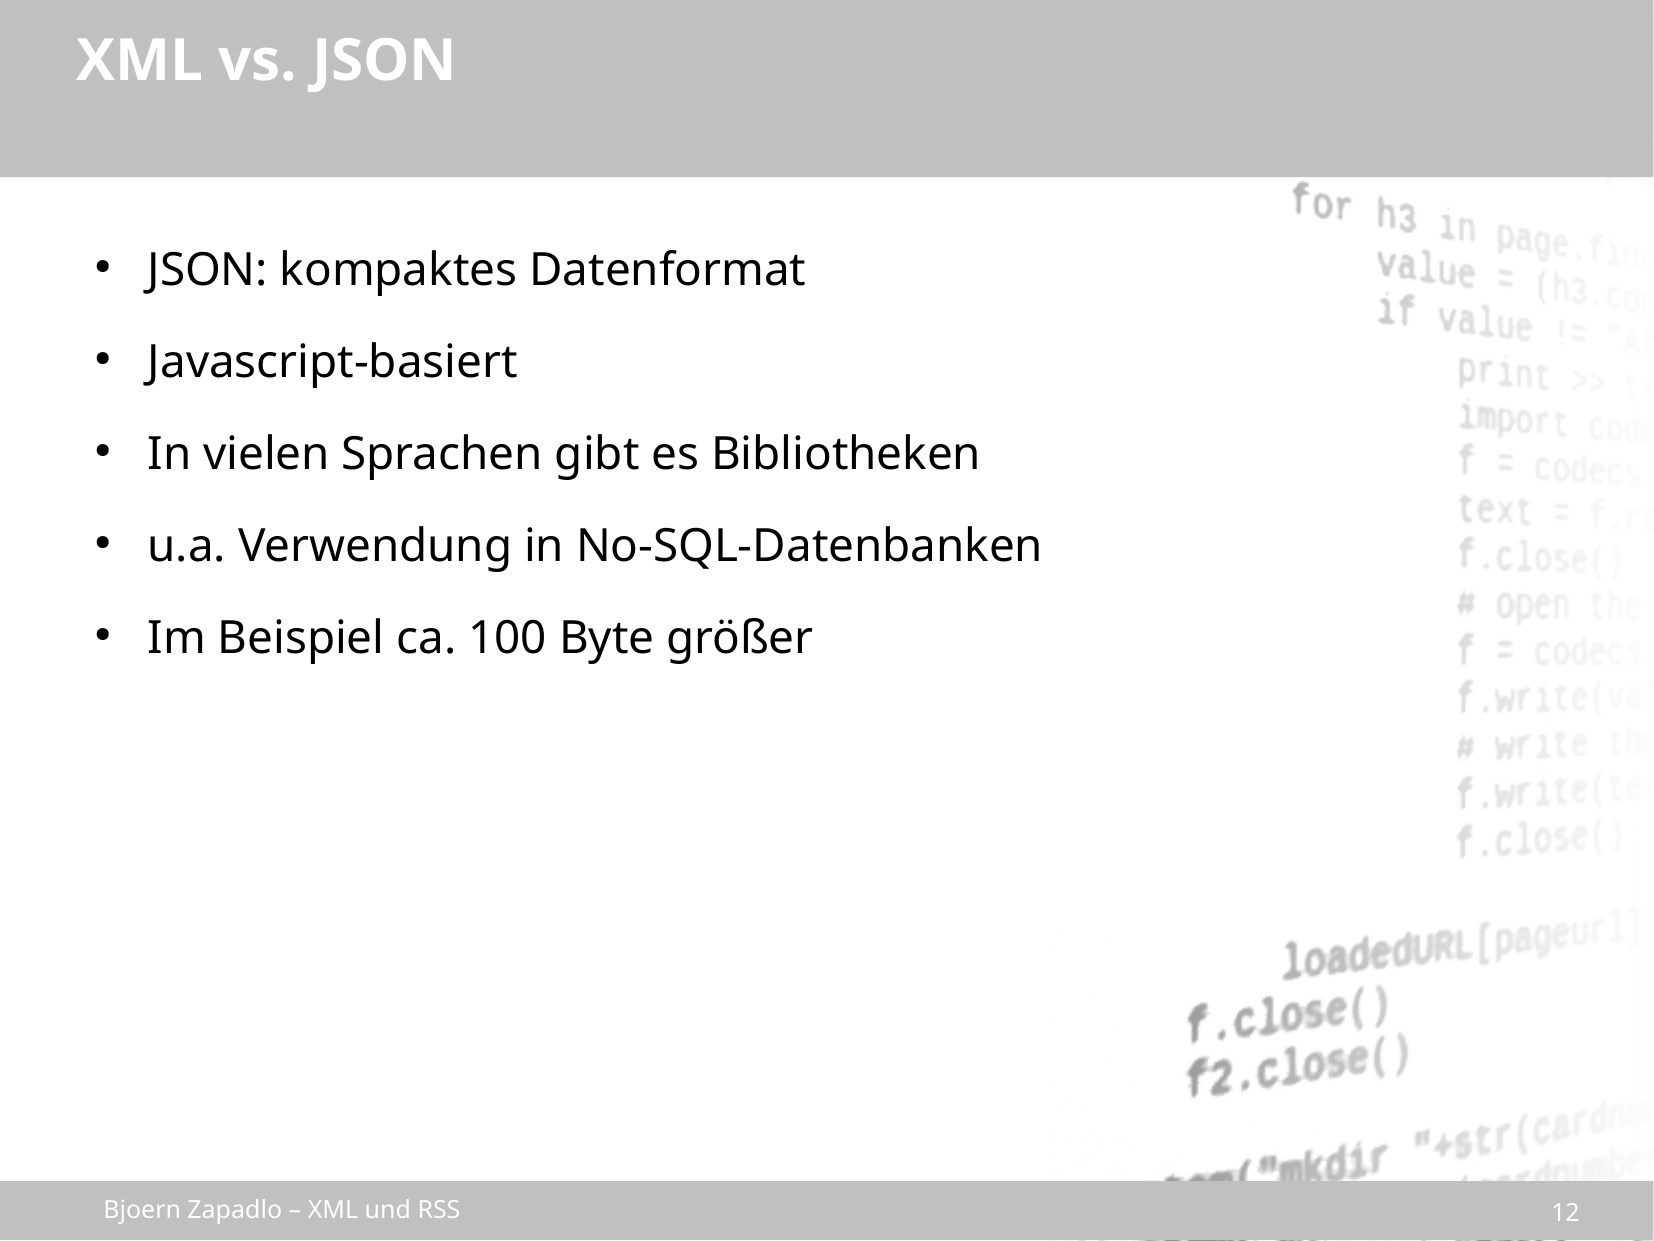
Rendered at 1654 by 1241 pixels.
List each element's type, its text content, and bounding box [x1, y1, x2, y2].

list JSON: kompaktes Datenformat Javascript-basiert In vielen Sprachen gibt es Bibliotheken u.a. Verwendung in No-SQL-Datenbanken Im Beispiel ca. 100 Byte größer [76, 236, 1566, 1041]
picture [0, 178, 1654, 1181]
title XML vs. JSON [76, 17, 1565, 178]
